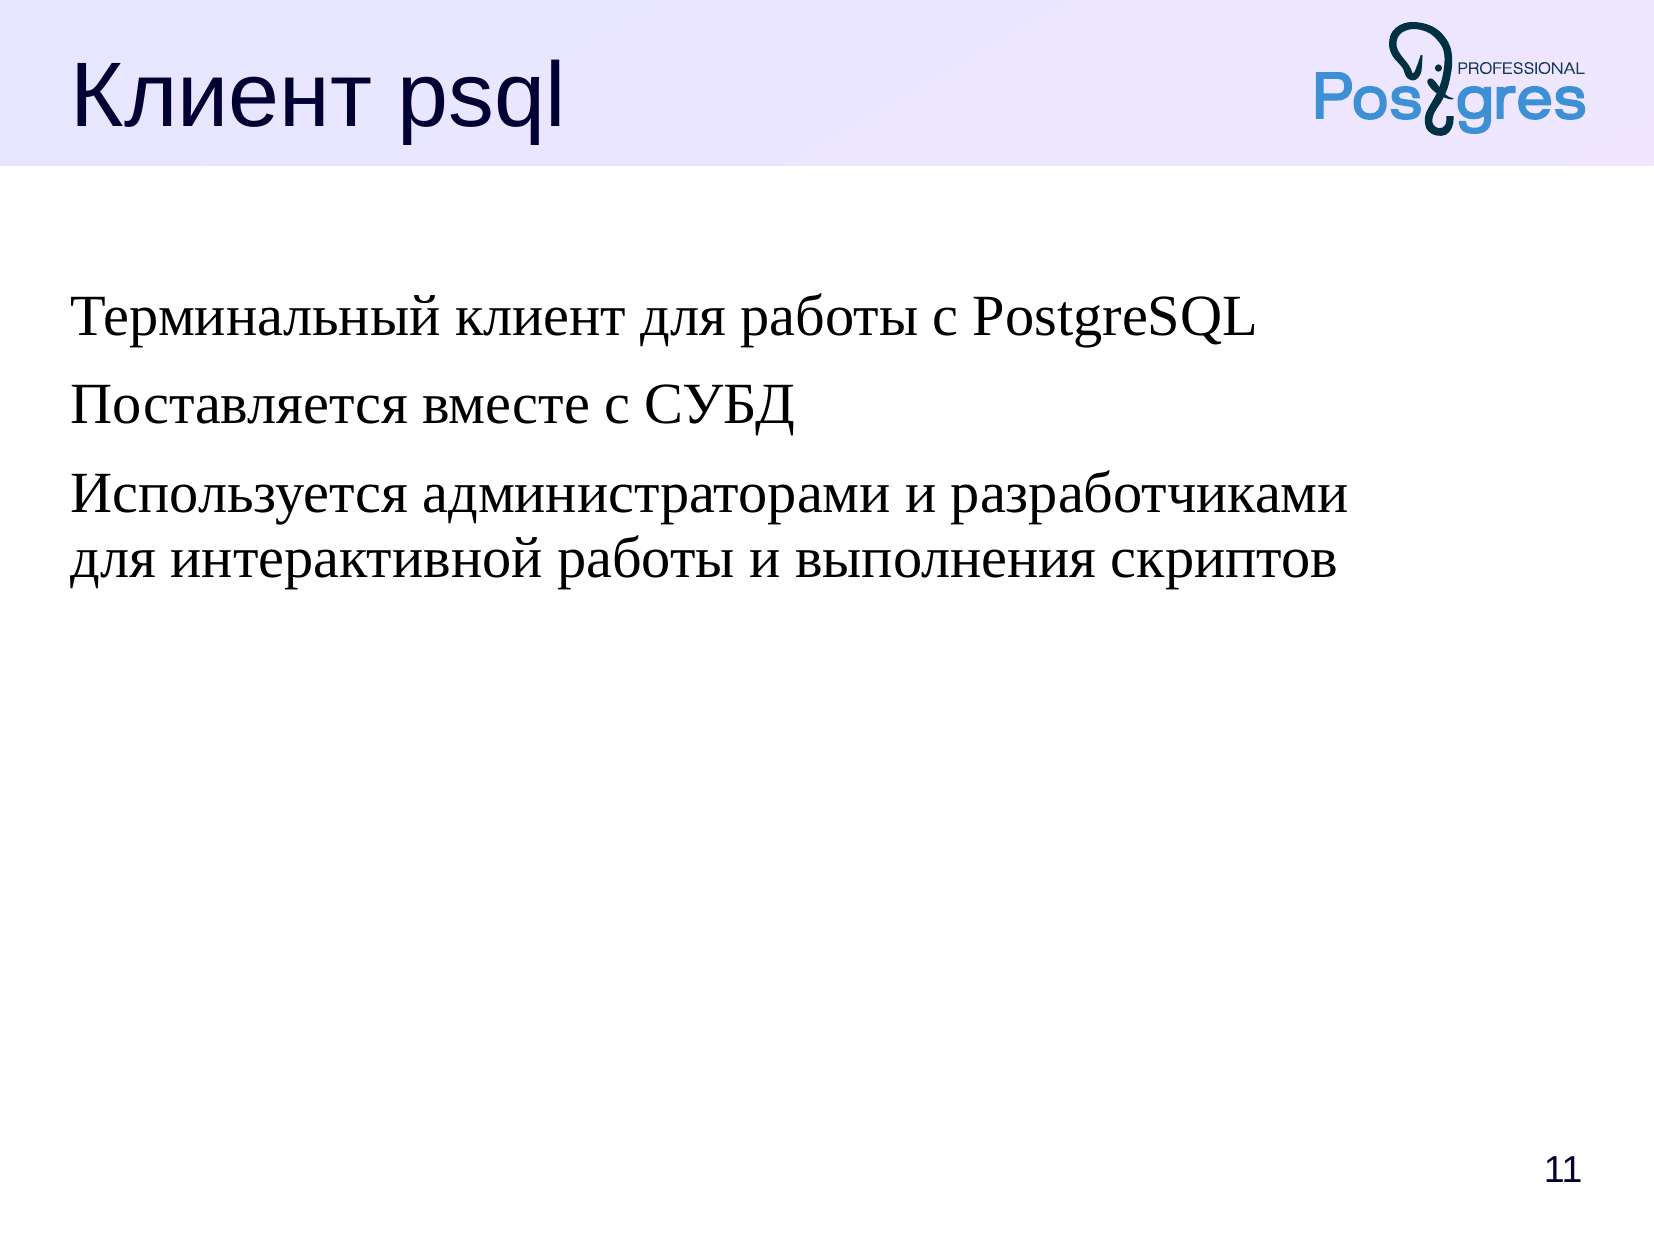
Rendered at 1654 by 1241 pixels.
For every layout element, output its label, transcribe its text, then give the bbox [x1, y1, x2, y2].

title Клиент psql [70, 43, 1241, 147]
list Терминальный клиент для работы с PostgreSQL Поставляется вместе с СУБД Используется администраторами и разработчиками для интерактивной работы и выполнения скриптов [70, 283, 1583, 1134]
